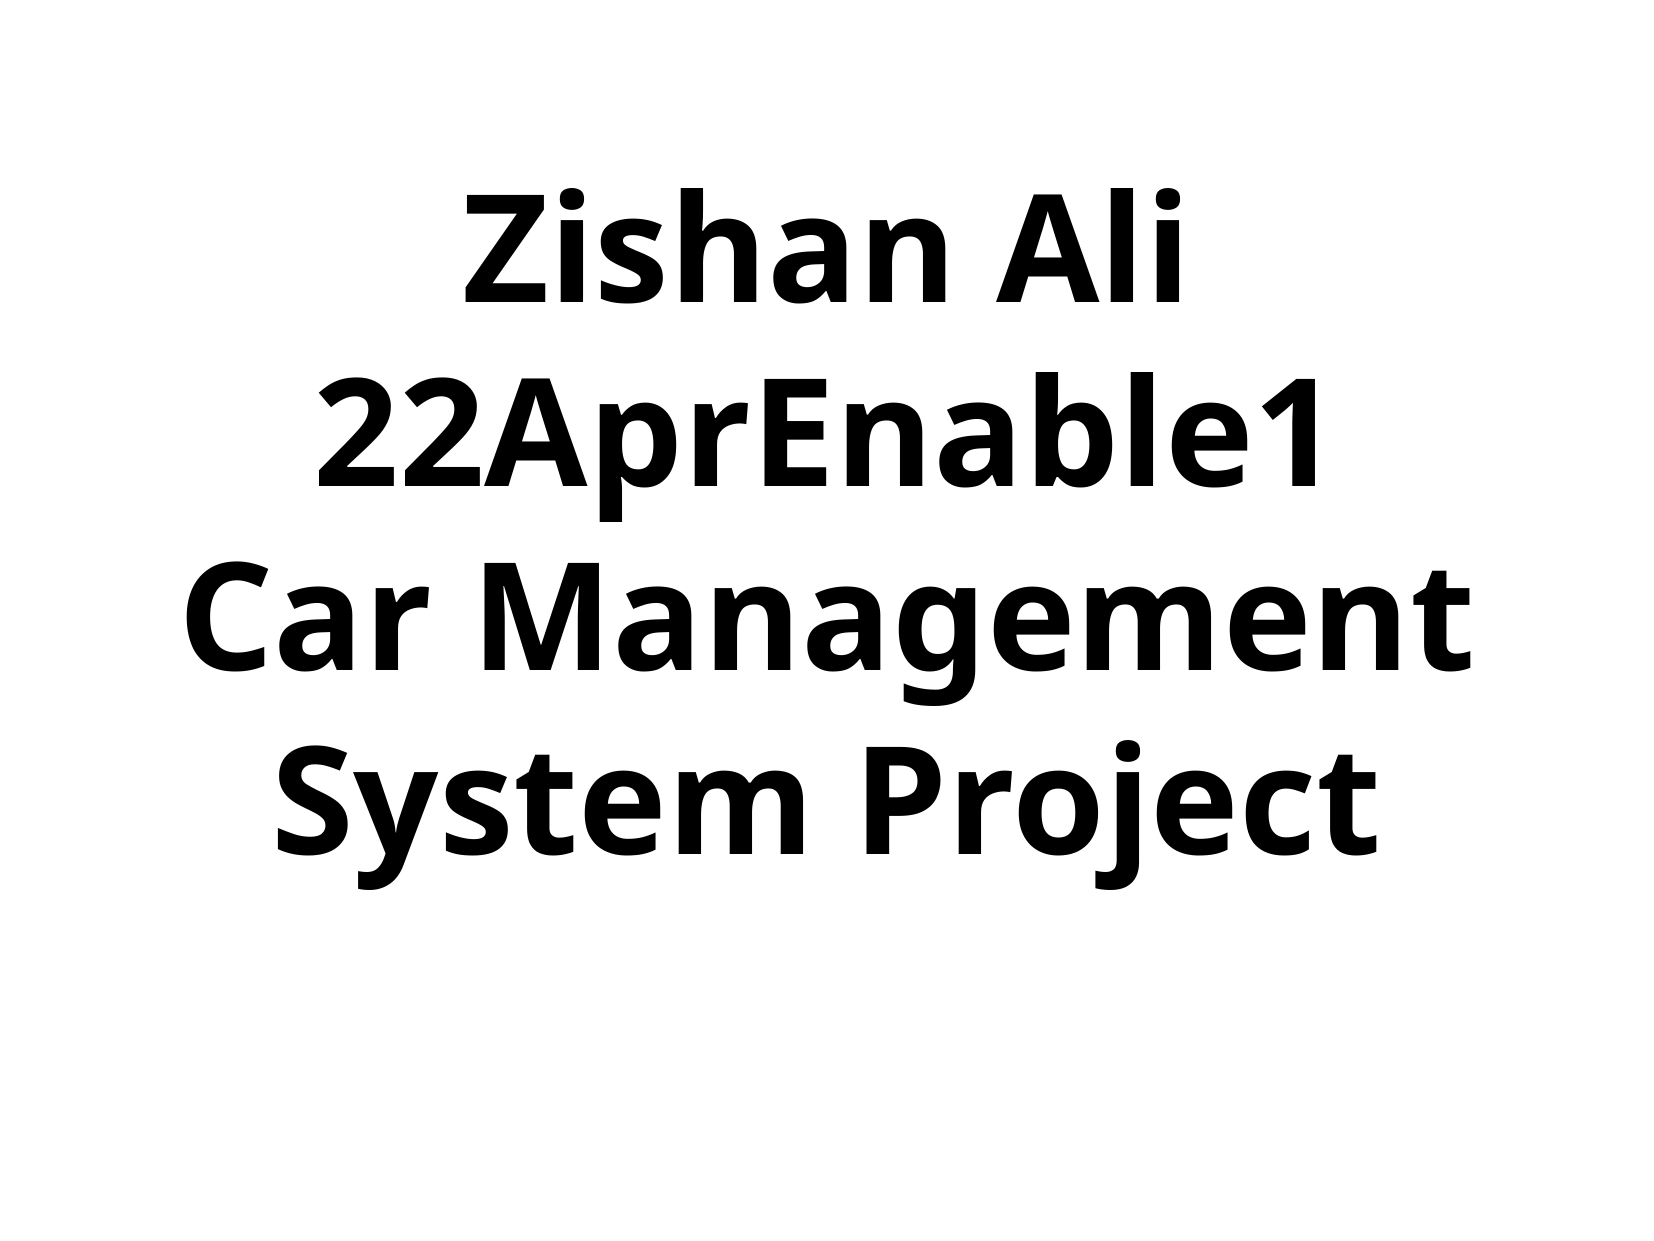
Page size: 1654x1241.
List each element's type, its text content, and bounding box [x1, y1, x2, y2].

title Zishan Ali 22AprEnable1 Car Management System Project [82, 185, 1571, 863]
